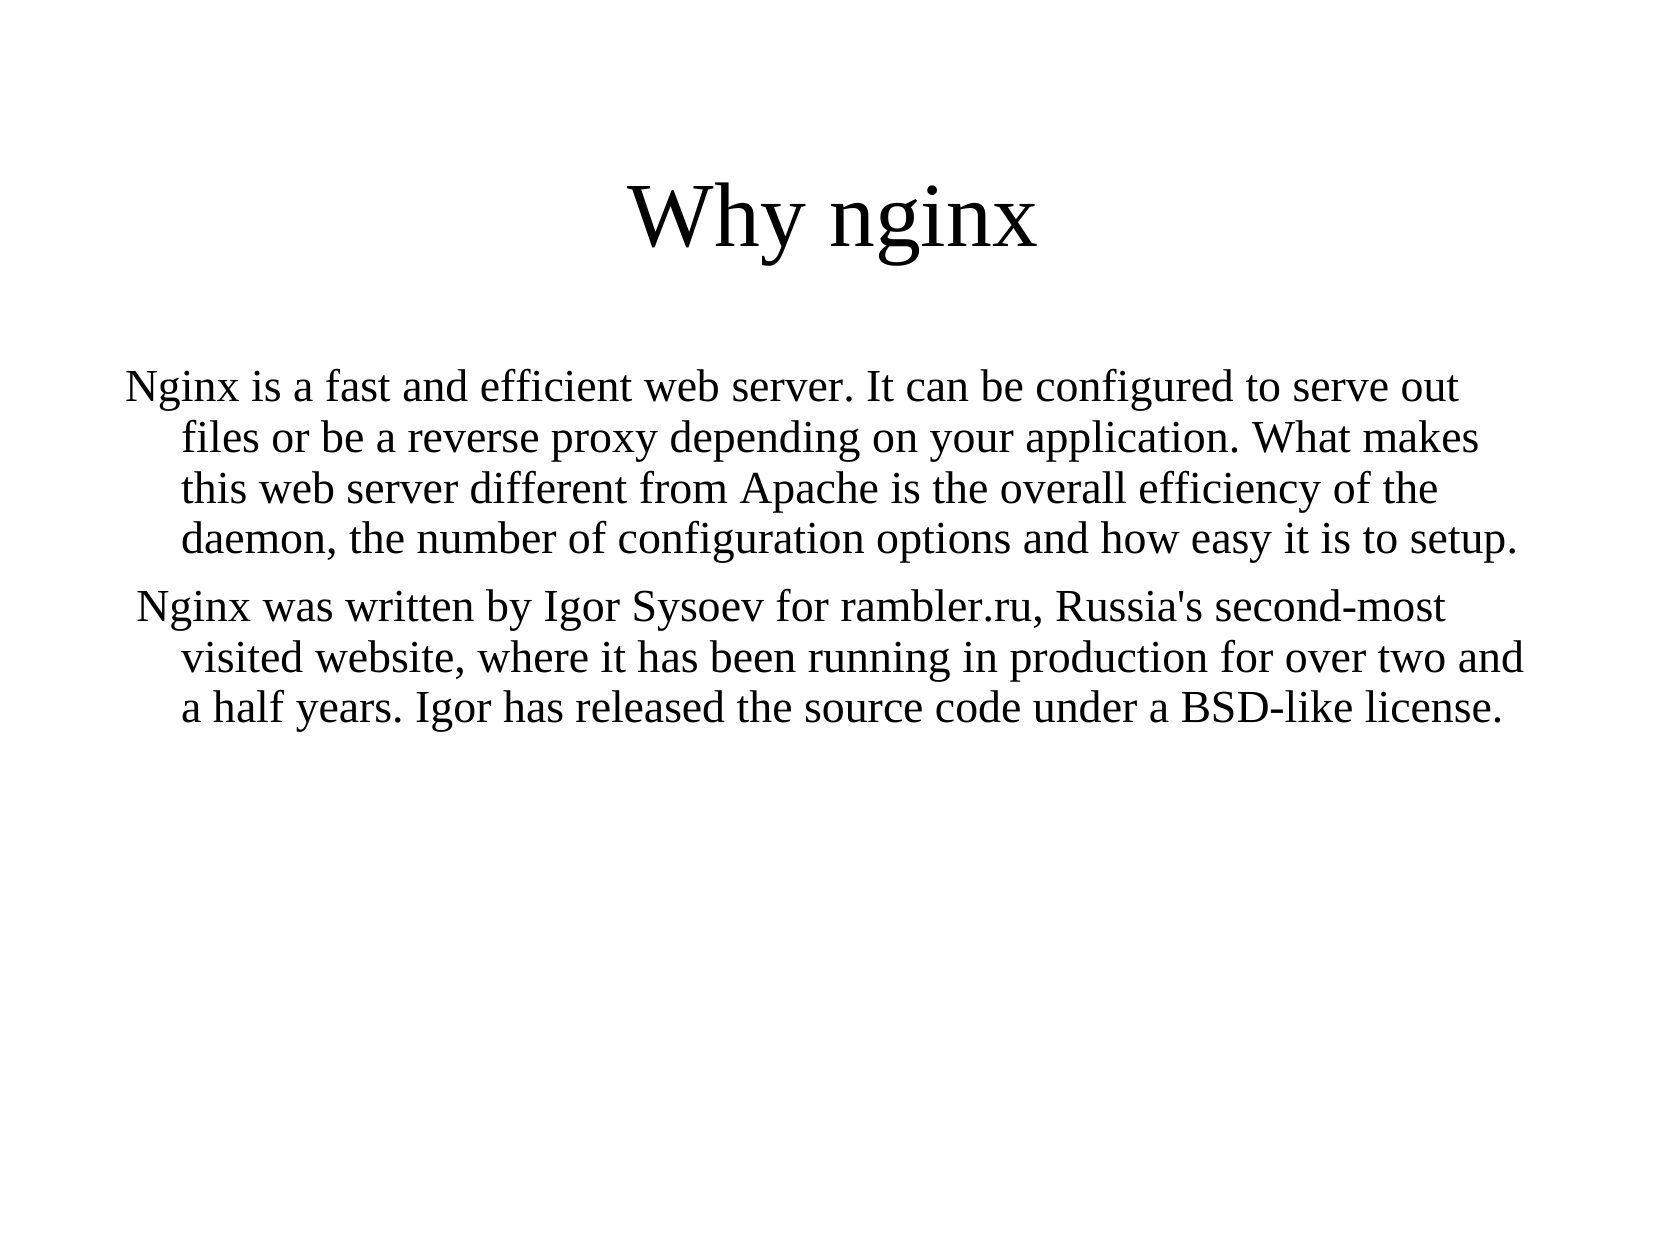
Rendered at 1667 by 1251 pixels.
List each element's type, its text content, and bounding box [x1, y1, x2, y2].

list Nginx is a fast and efficient web server. It can be configured to serve out files or be a reverse proxy depending on your application. What makes this web server different from Apache is the overall efficiency of the daemon, the number of configuration options and how easy it is to setup. Nginx was written by Igor Sysoev for rambler.ru, Russia's second-most visited website, where it has been running in production for over two and a half years. Igor has released the source code under a BSD-like license. [124, 360, 1542, 1097]
title Why nginx [124, 118, 1542, 313]
